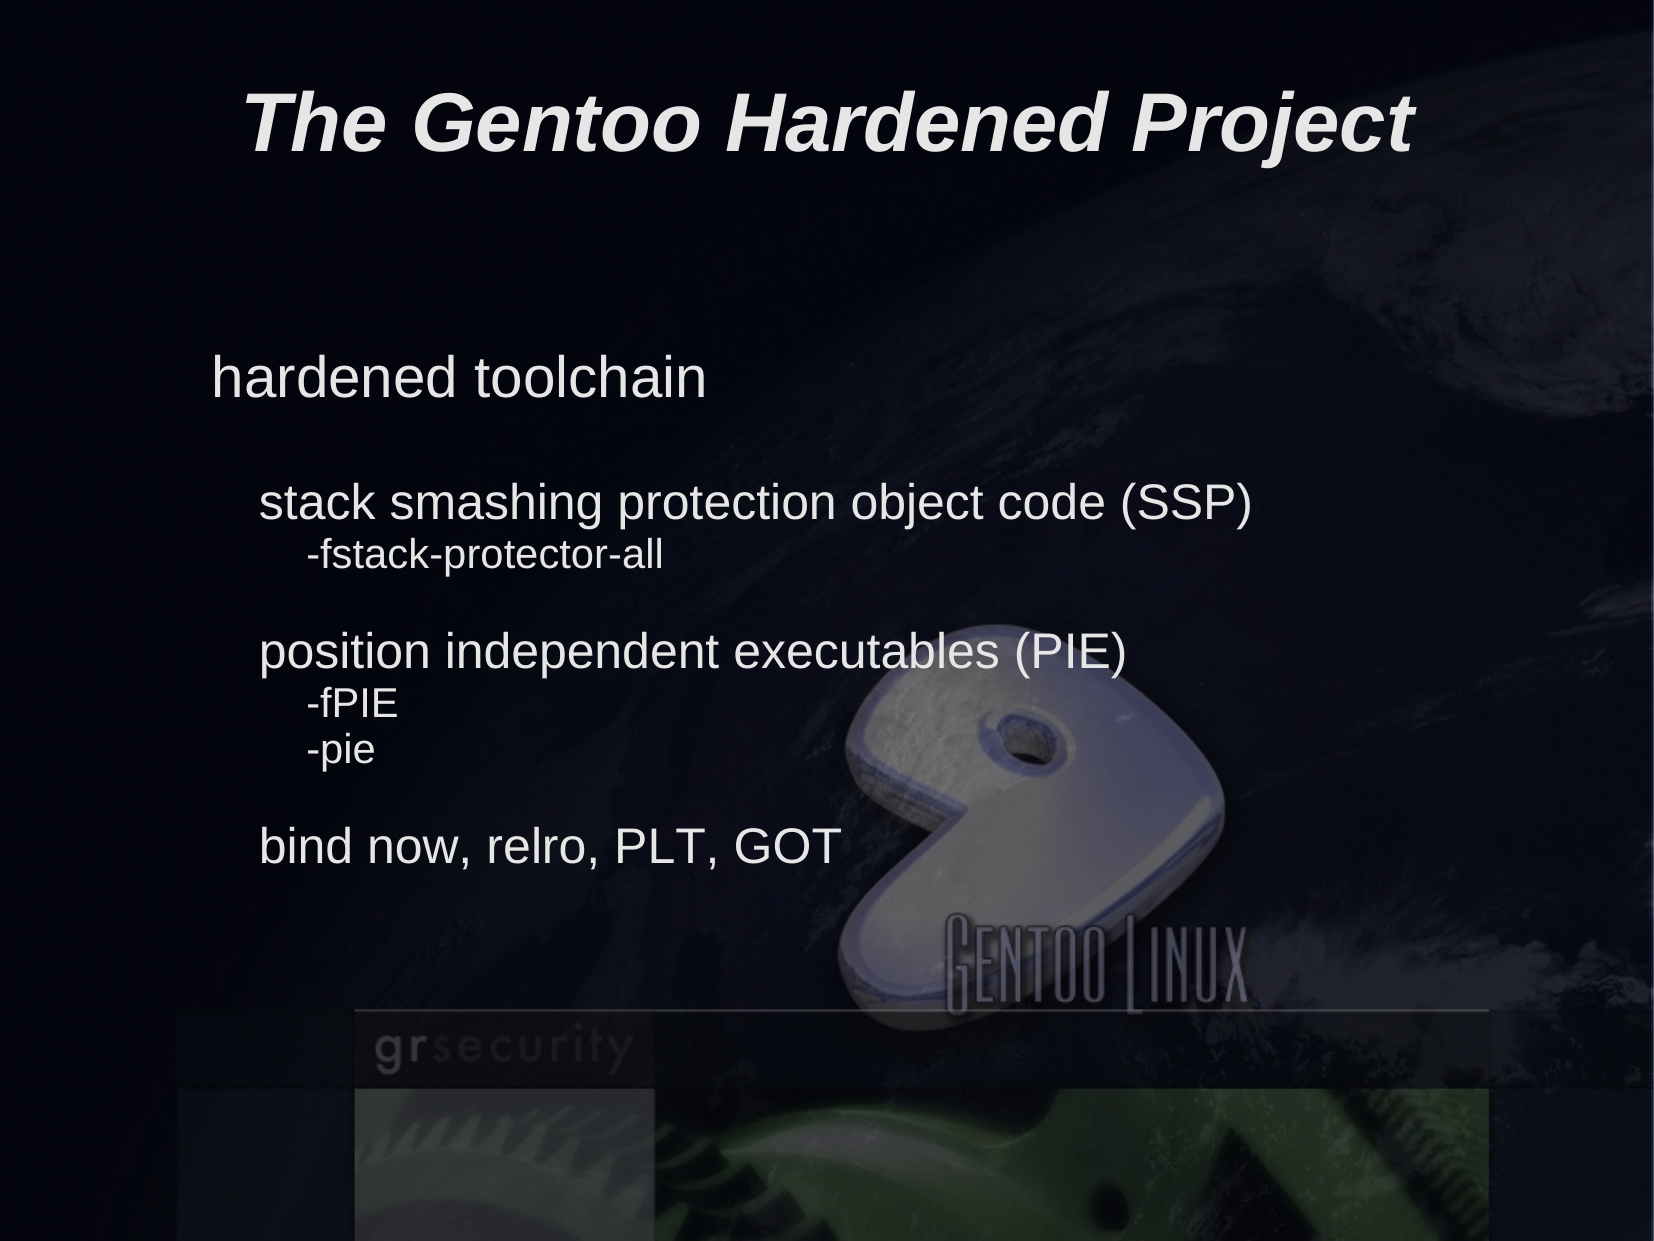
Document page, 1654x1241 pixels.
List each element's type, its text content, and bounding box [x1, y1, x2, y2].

picture [0, 0, 1654, 1241]
title The Gentoo Hardened Project [121, 19, 1534, 227]
list hardened toolchain stack smashing protection object code (SSP) -fstack-protector-all position independent executables (PIE) -fPIE -pie bind now, relro, PLT, GOT [152, 344, 1534, 1127]
